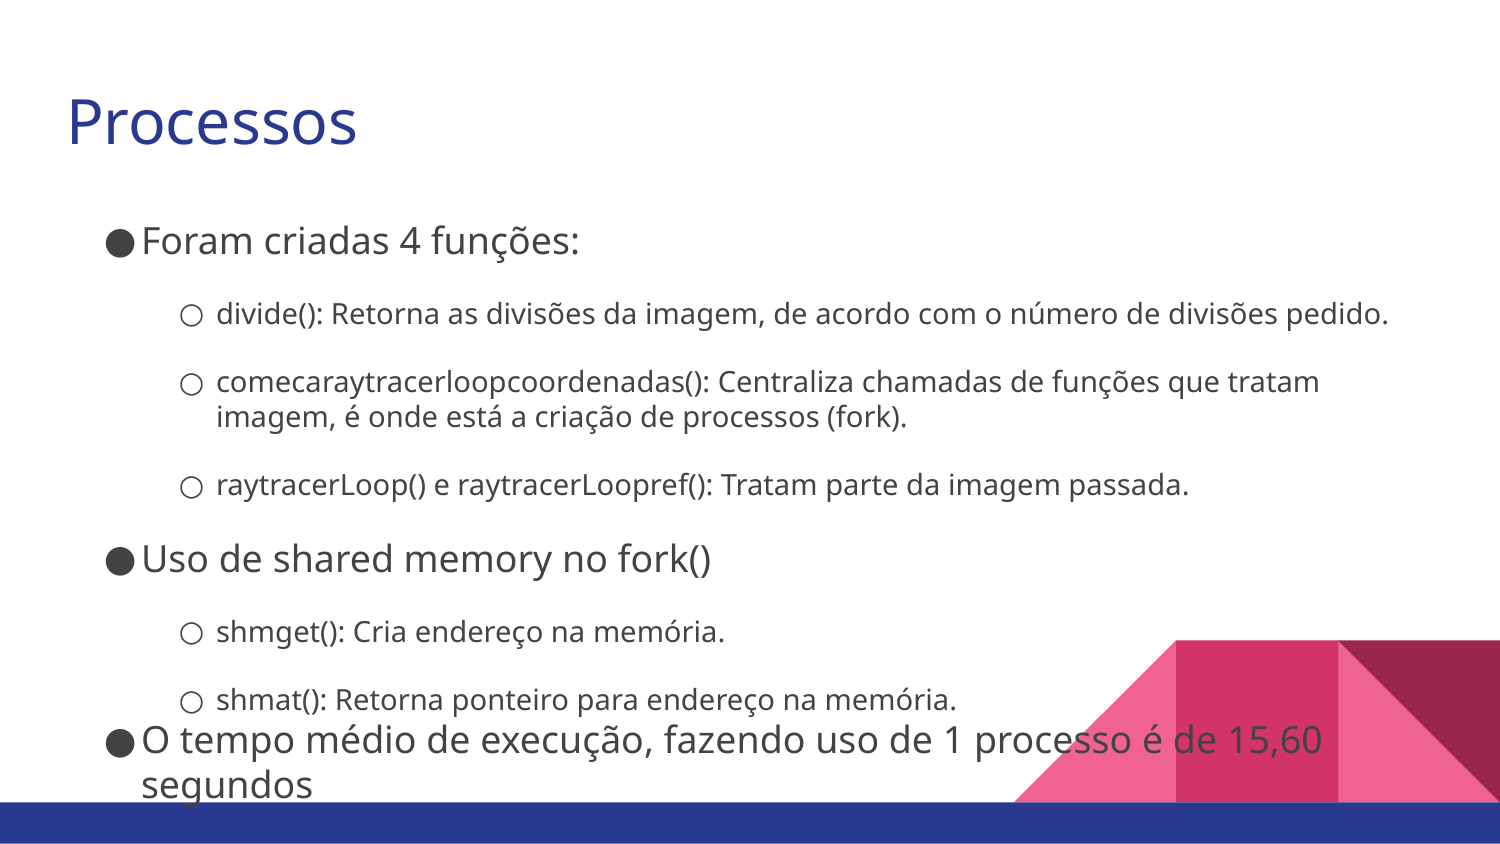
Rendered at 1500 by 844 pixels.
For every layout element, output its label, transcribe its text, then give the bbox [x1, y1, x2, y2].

title Processos [51, 67, 1449, 167]
list Foram criadas 4 funções: divide(): Retorna as divisões da imagem, de acordo com o número de divisões pedido. comecaraytracerloopcoordenadas(): Centraliza chamadas de funções que tratam imagem, é onde está a criação de processos (fork). raytracerLoop() e raytracerLoopref(): Tratam parte da imagem passada. Uso de shared memory no fork() shmget(): Cria endereço na memória. shmat(): Retorna ponteiro para endereço na memória. O tempo médio de execução, fazendo uso de 1 processo é de 15,60 segundos O tempo médio de execução, utilizando 20 processos é de 7 segundos [51, 201, 1449, 799]
